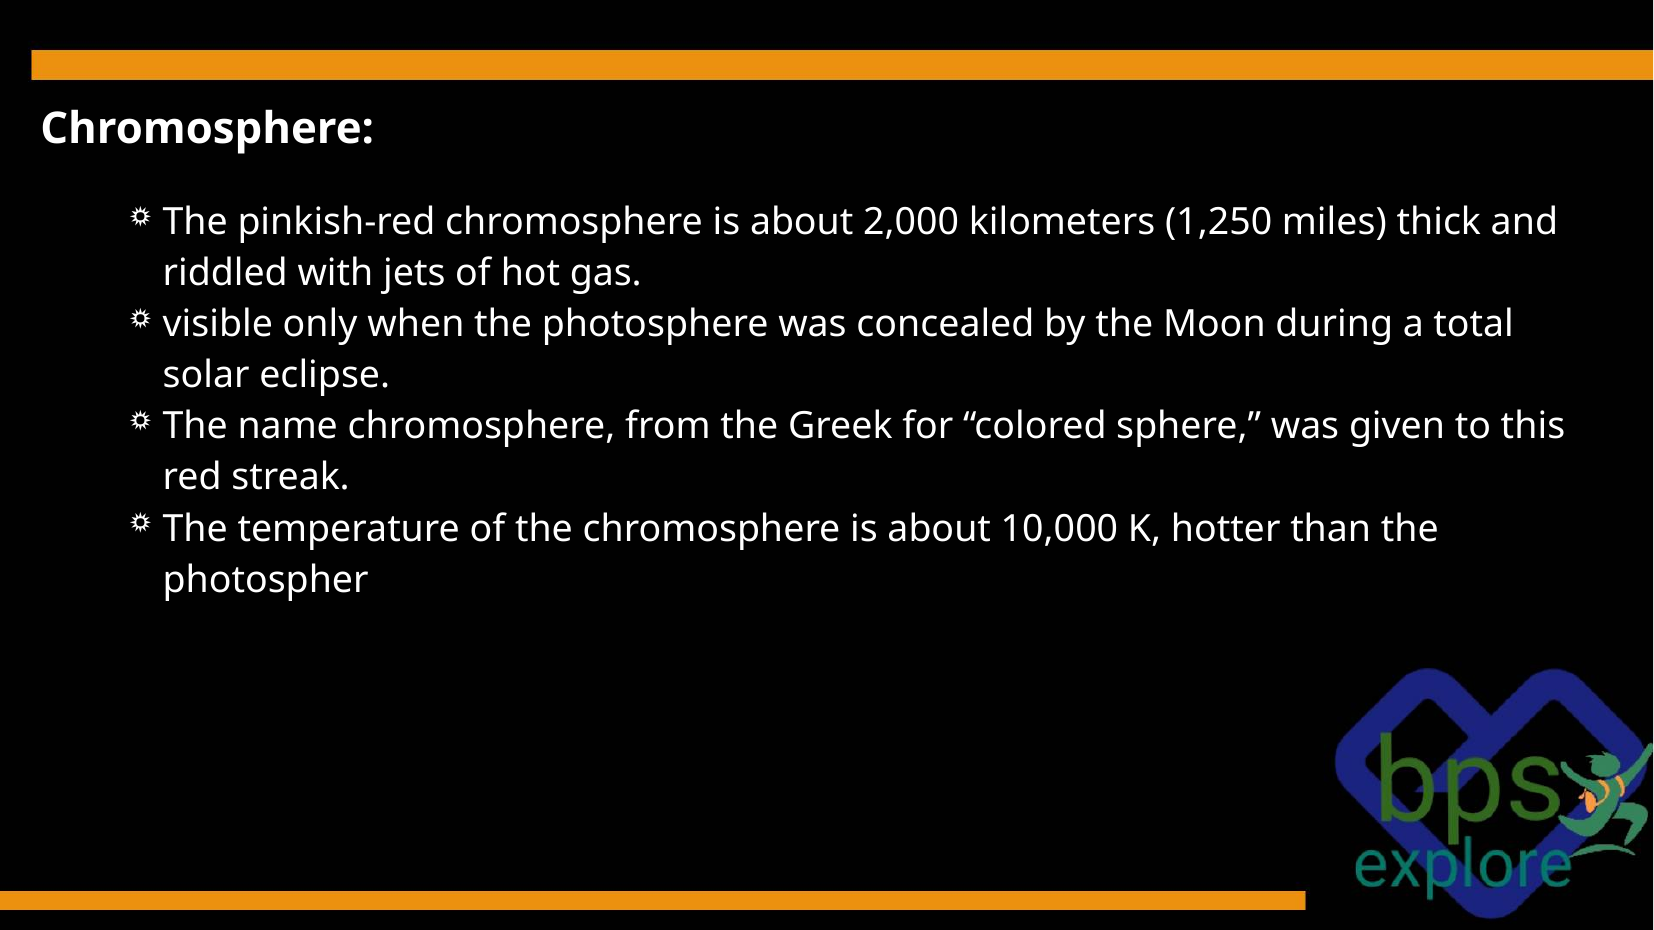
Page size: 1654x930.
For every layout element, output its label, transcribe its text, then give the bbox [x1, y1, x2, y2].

text_box The pinkish-red chromosphere is about 2,000 kilometers (1,250 miles) thick and riddled with jets of hot gas. visible only when the photosphere was concealed by the Moon during a total solar eclipse. The name chromosphere, from the Greek for “colored sphere,” was given to this red streak. The temperature of the chromosphere is about 10,000 K, hotter than the photospher [112, 187, 1613, 826]
picture [0, 0, 1654, 930]
text_box Chromosphere: [25, 88, 401, 202]
